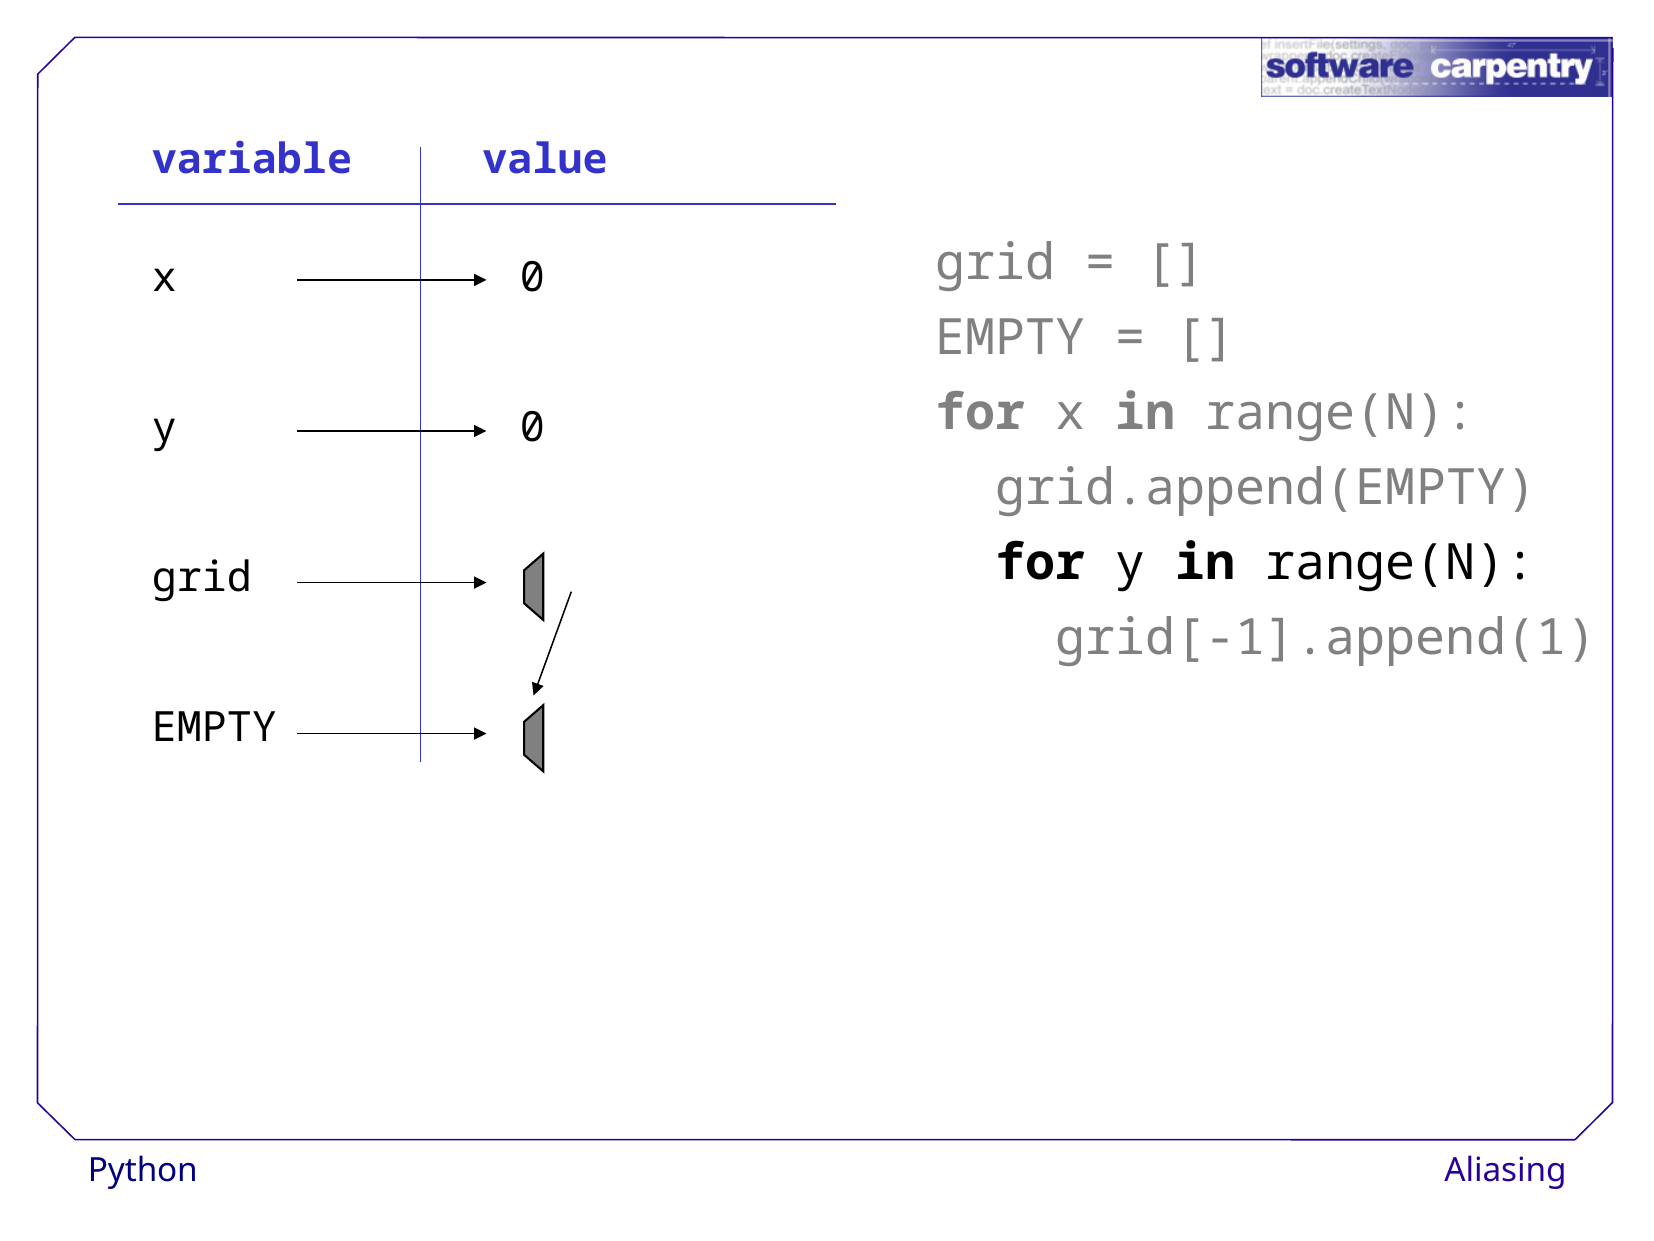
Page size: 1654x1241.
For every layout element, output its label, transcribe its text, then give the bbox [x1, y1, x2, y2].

text_box [524, 553, 544, 620]
text_box grid = [] EMPTY = [] for x in range(N): grid.append(EMPTY) for y in range(N): grid[-1].append(1) [921, 206, 1517, 696]
picture [1261, 39, 1613, 97]
text_box variable [137, 128, 402, 205]
text_box [524, 705, 544, 772]
text_box 0 0 [505, 242, 770, 470]
table_header [544, 554, 609, 620]
text_box value [467, 128, 733, 205]
text_box x y grid EMPTY [137, 242, 402, 762]
